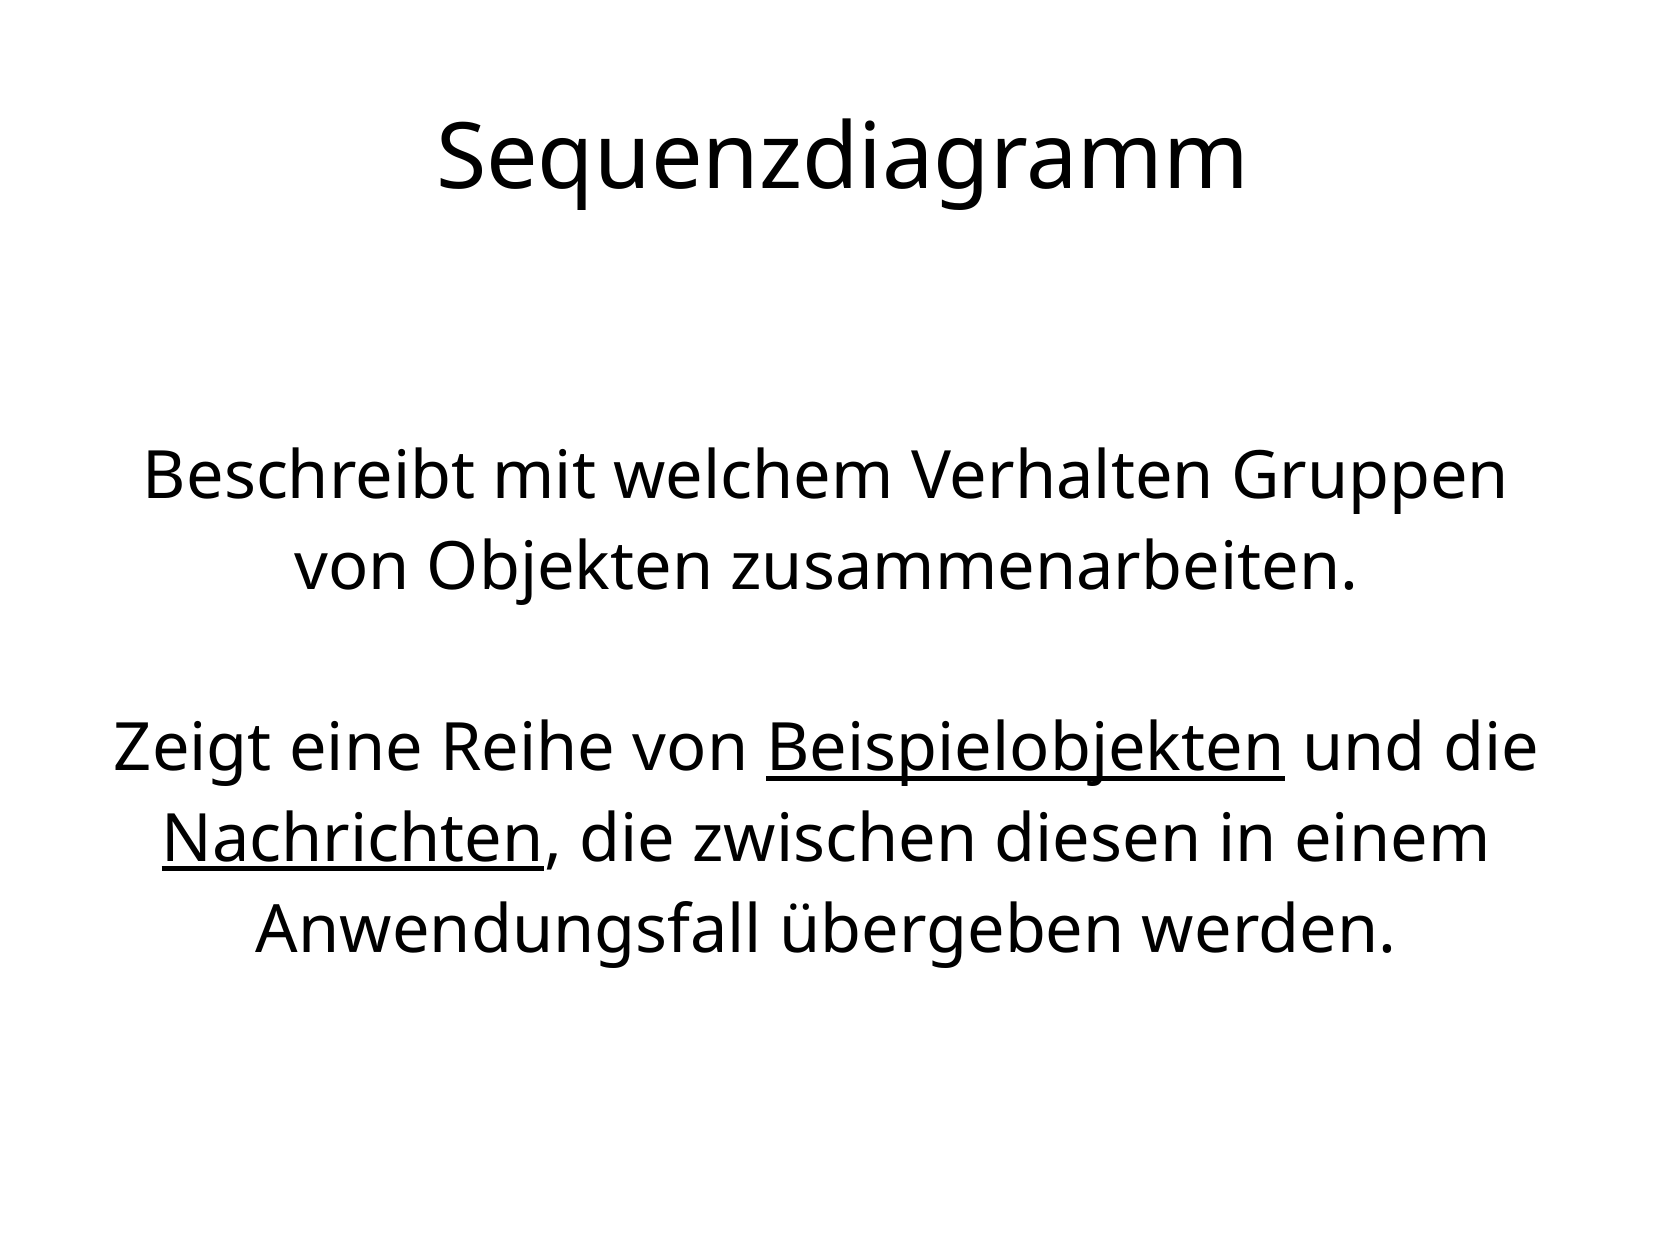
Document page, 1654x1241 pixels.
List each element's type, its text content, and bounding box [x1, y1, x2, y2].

subtitle Beschreibt mit welchem Verhalten Gruppen von Objekten zusammenarbeiten. Zeigt eine Reihe von Beispielobjekten und die Nachrichten, die zwischen diesen in einem Anwendungsfall übergeben werden. [82, 297, 1571, 1102]
title Sequenzdiagramm [82, 49, 1571, 257]
